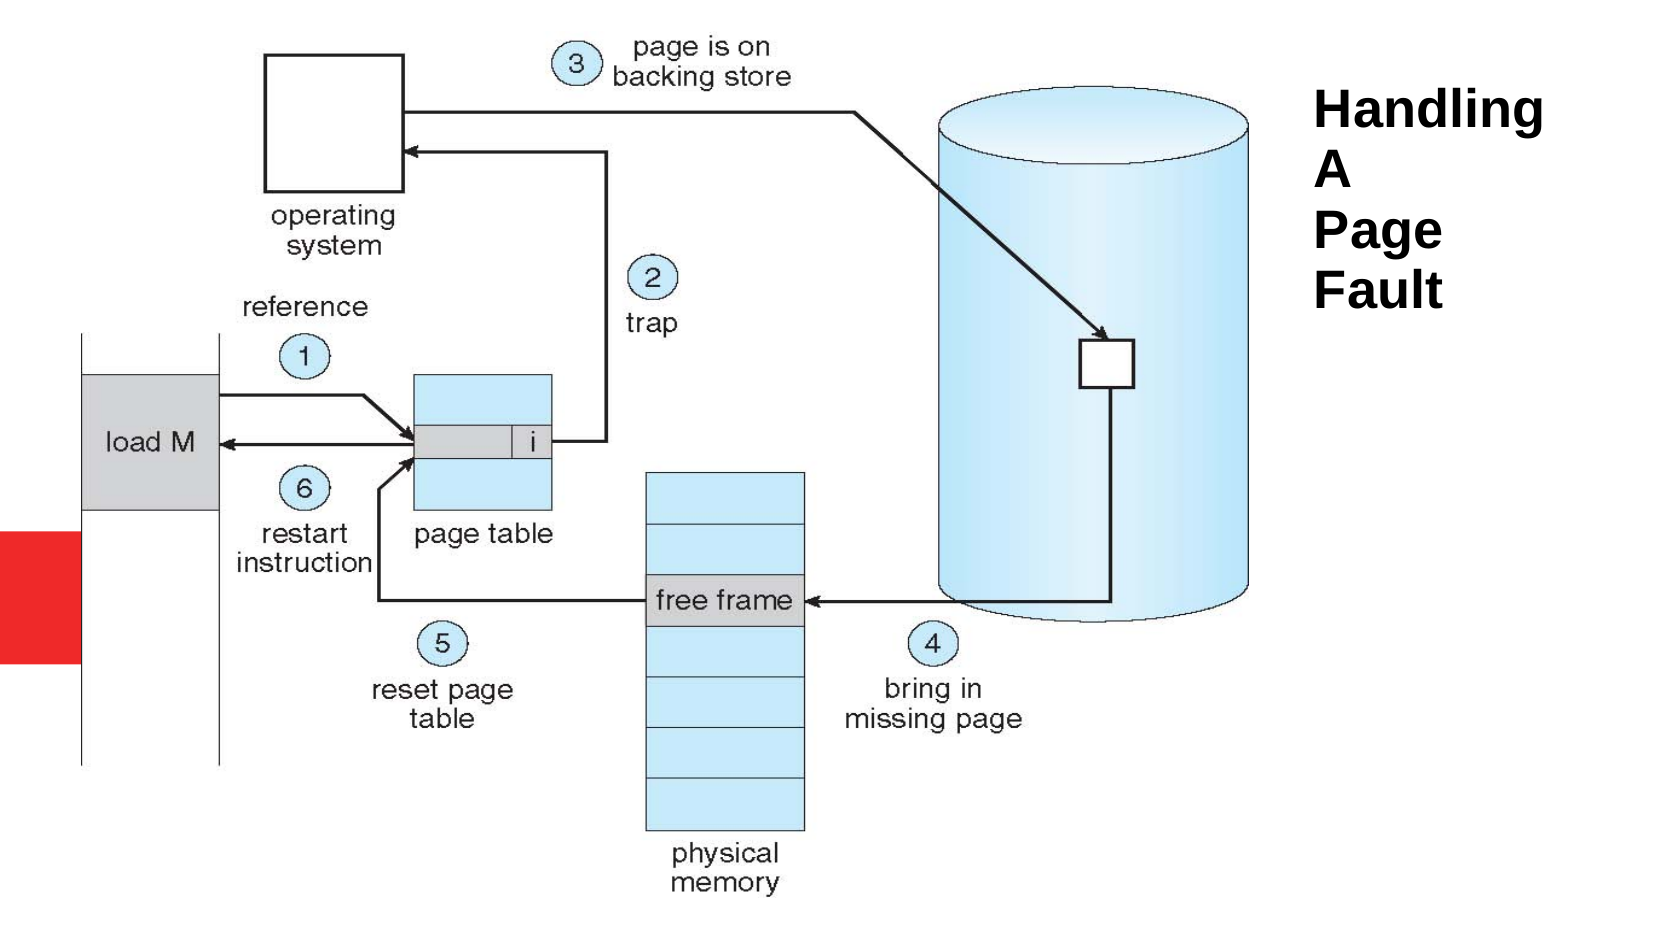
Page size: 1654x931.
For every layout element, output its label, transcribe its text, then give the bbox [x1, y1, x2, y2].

picture [81, 31, 1249, 898]
text_box Handling A Page Fault [1299, 70, 1607, 370]
